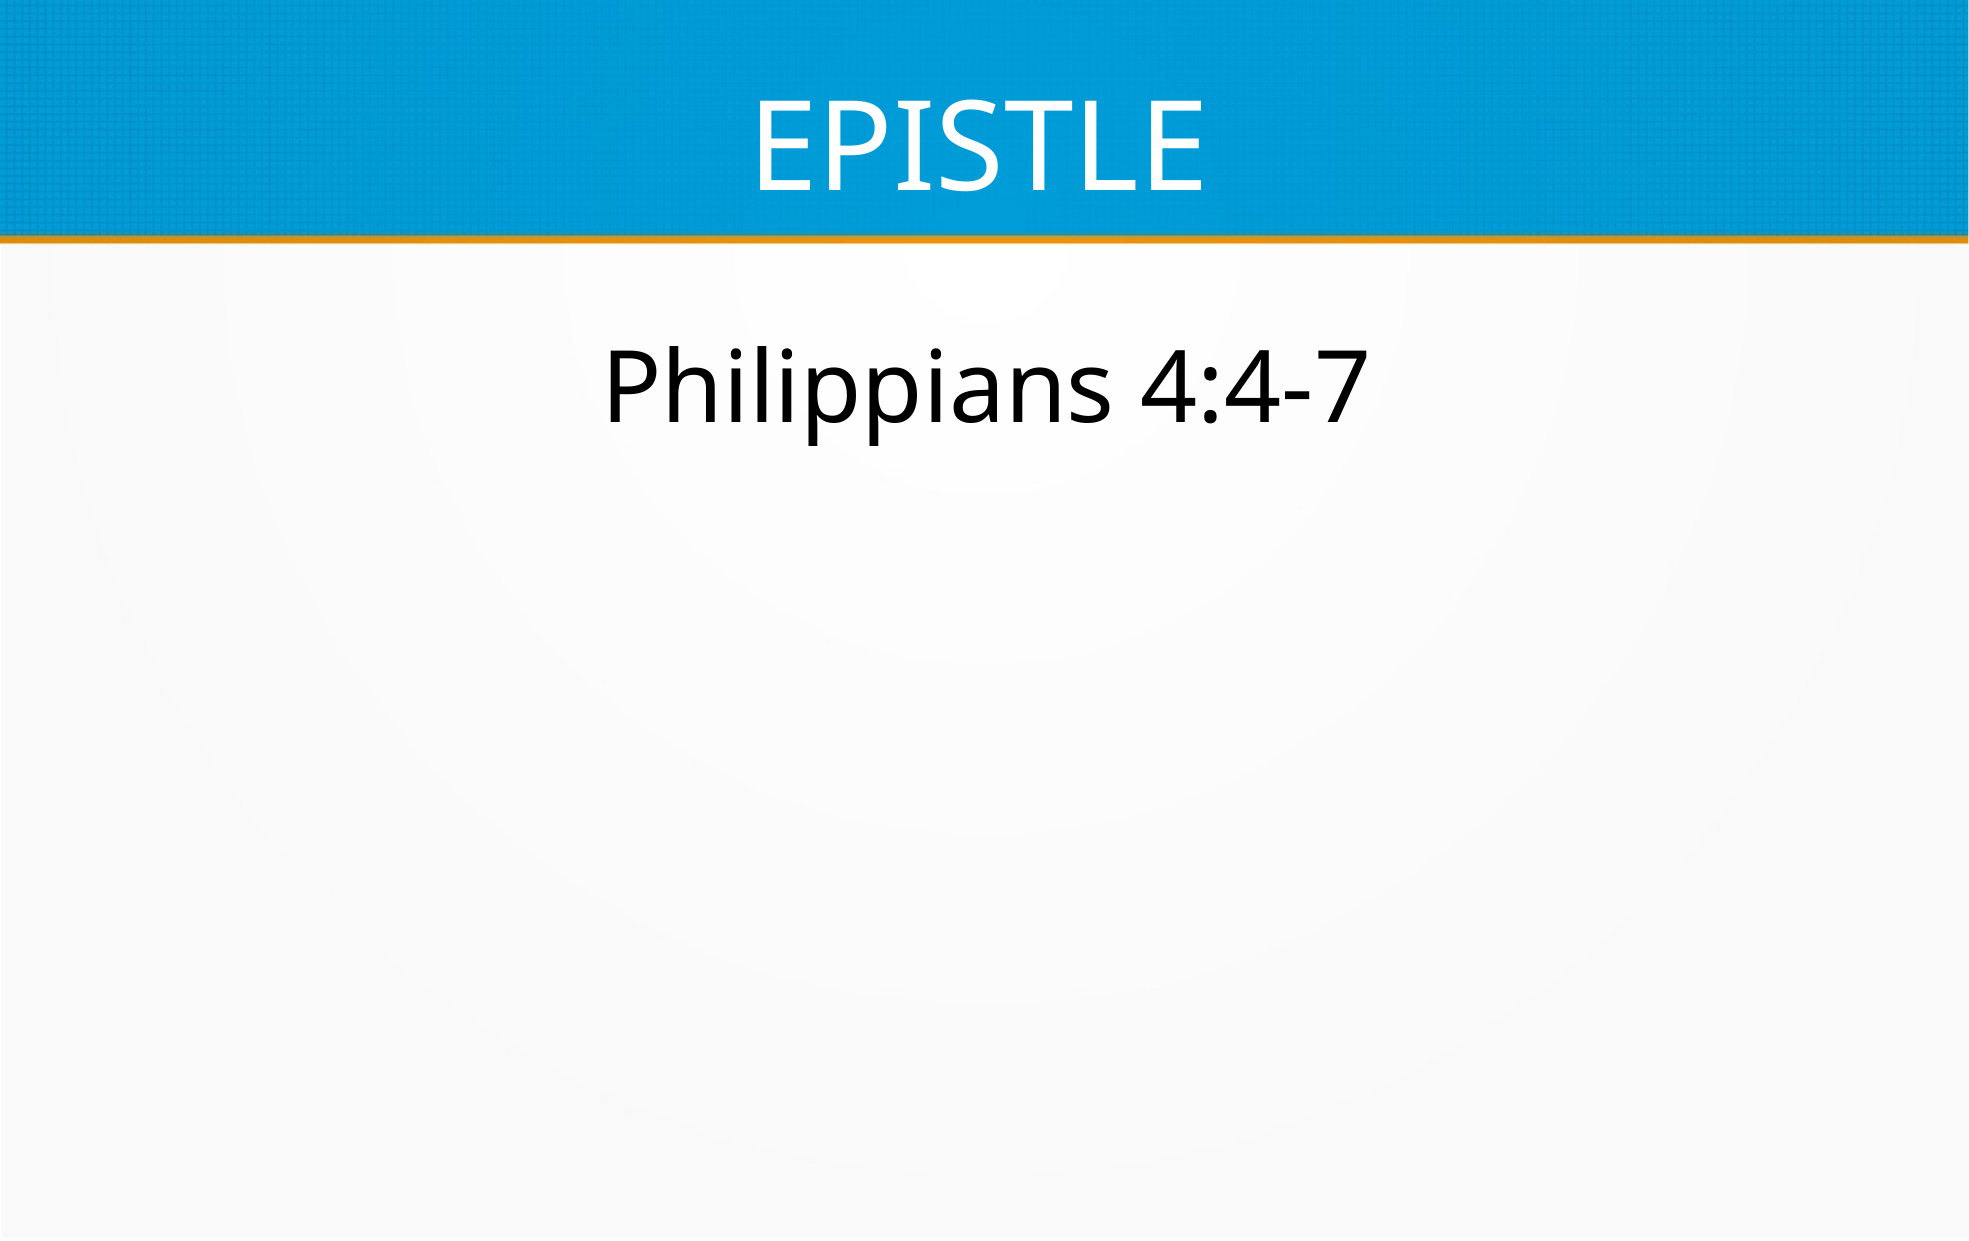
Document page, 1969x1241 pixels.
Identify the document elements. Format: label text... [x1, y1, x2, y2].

title EPISTLE [98, 19, 1870, 227]
picture [0, 233, 1969, 1241]
list Philippians 4:4-7 [98, 315, 1861, 1081]
